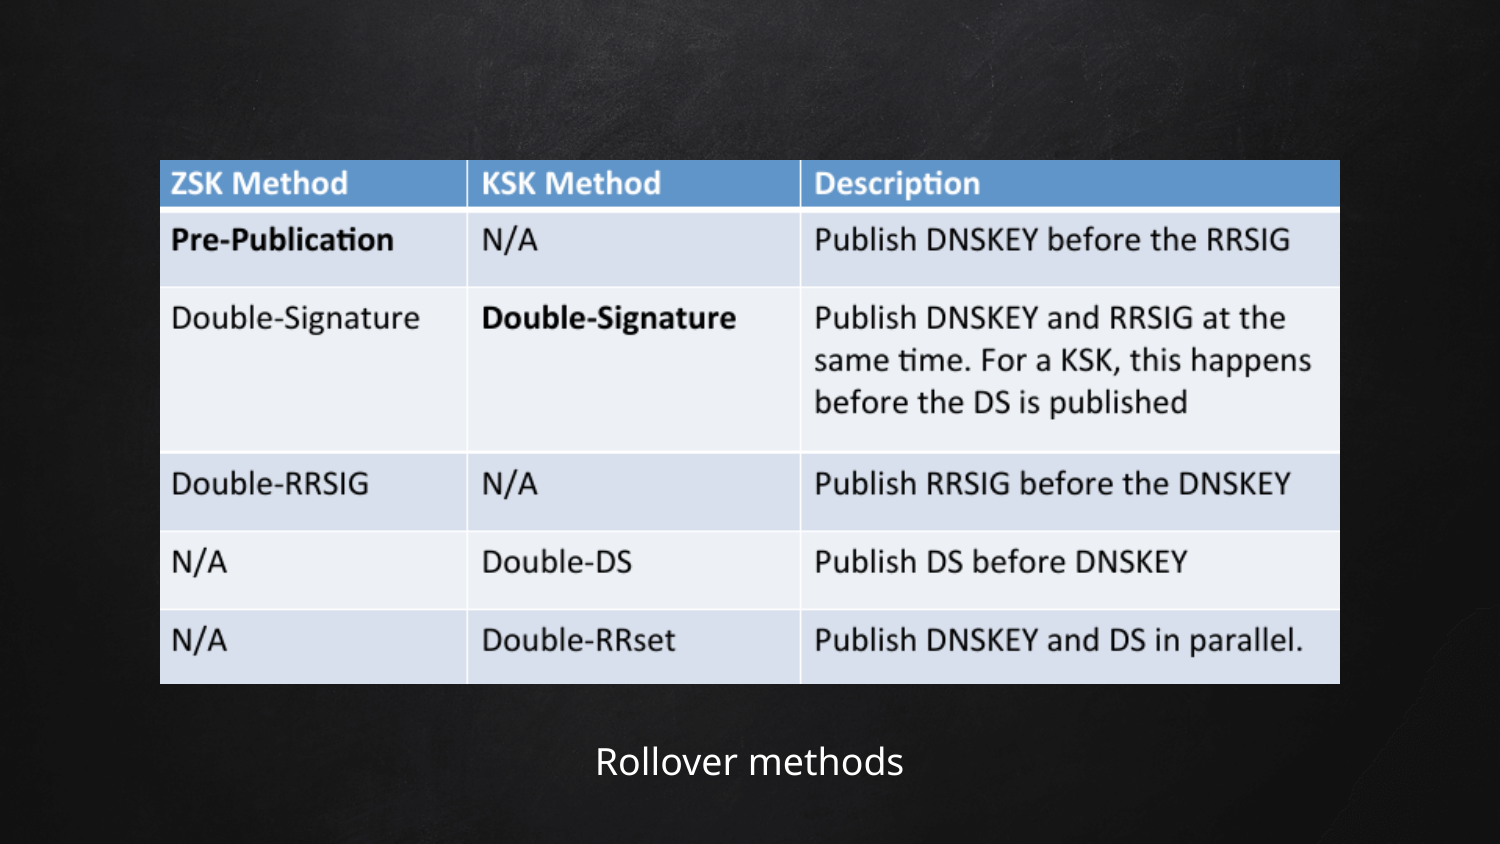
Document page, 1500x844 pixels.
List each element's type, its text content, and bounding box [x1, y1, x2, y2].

picture [0, 0, 1500, 844]
list Rollover methods [75, 722, 1425, 808]
